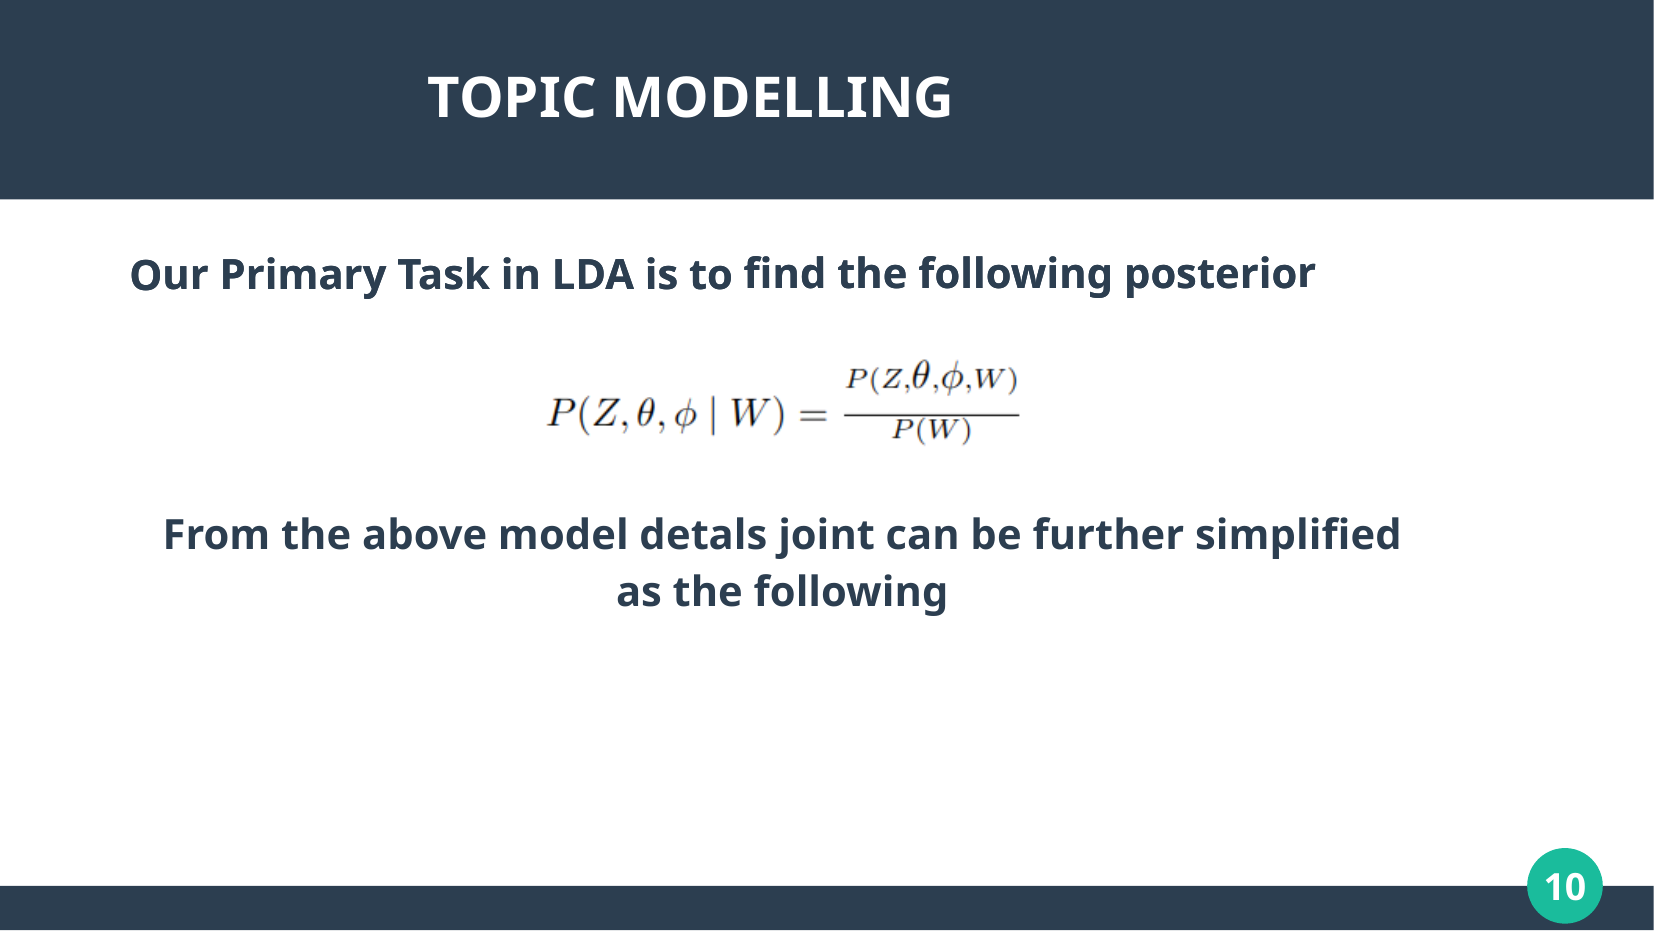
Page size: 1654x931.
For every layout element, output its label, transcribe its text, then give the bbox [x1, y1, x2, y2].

text_box From the above model detals joint can be further simplified as the following [59, 503, 1506, 621]
list Our Primary Task in LDA is to find the following posterior [58, 241, 1595, 504]
title TOPIC MODELLING [59, 37, 1595, 156]
